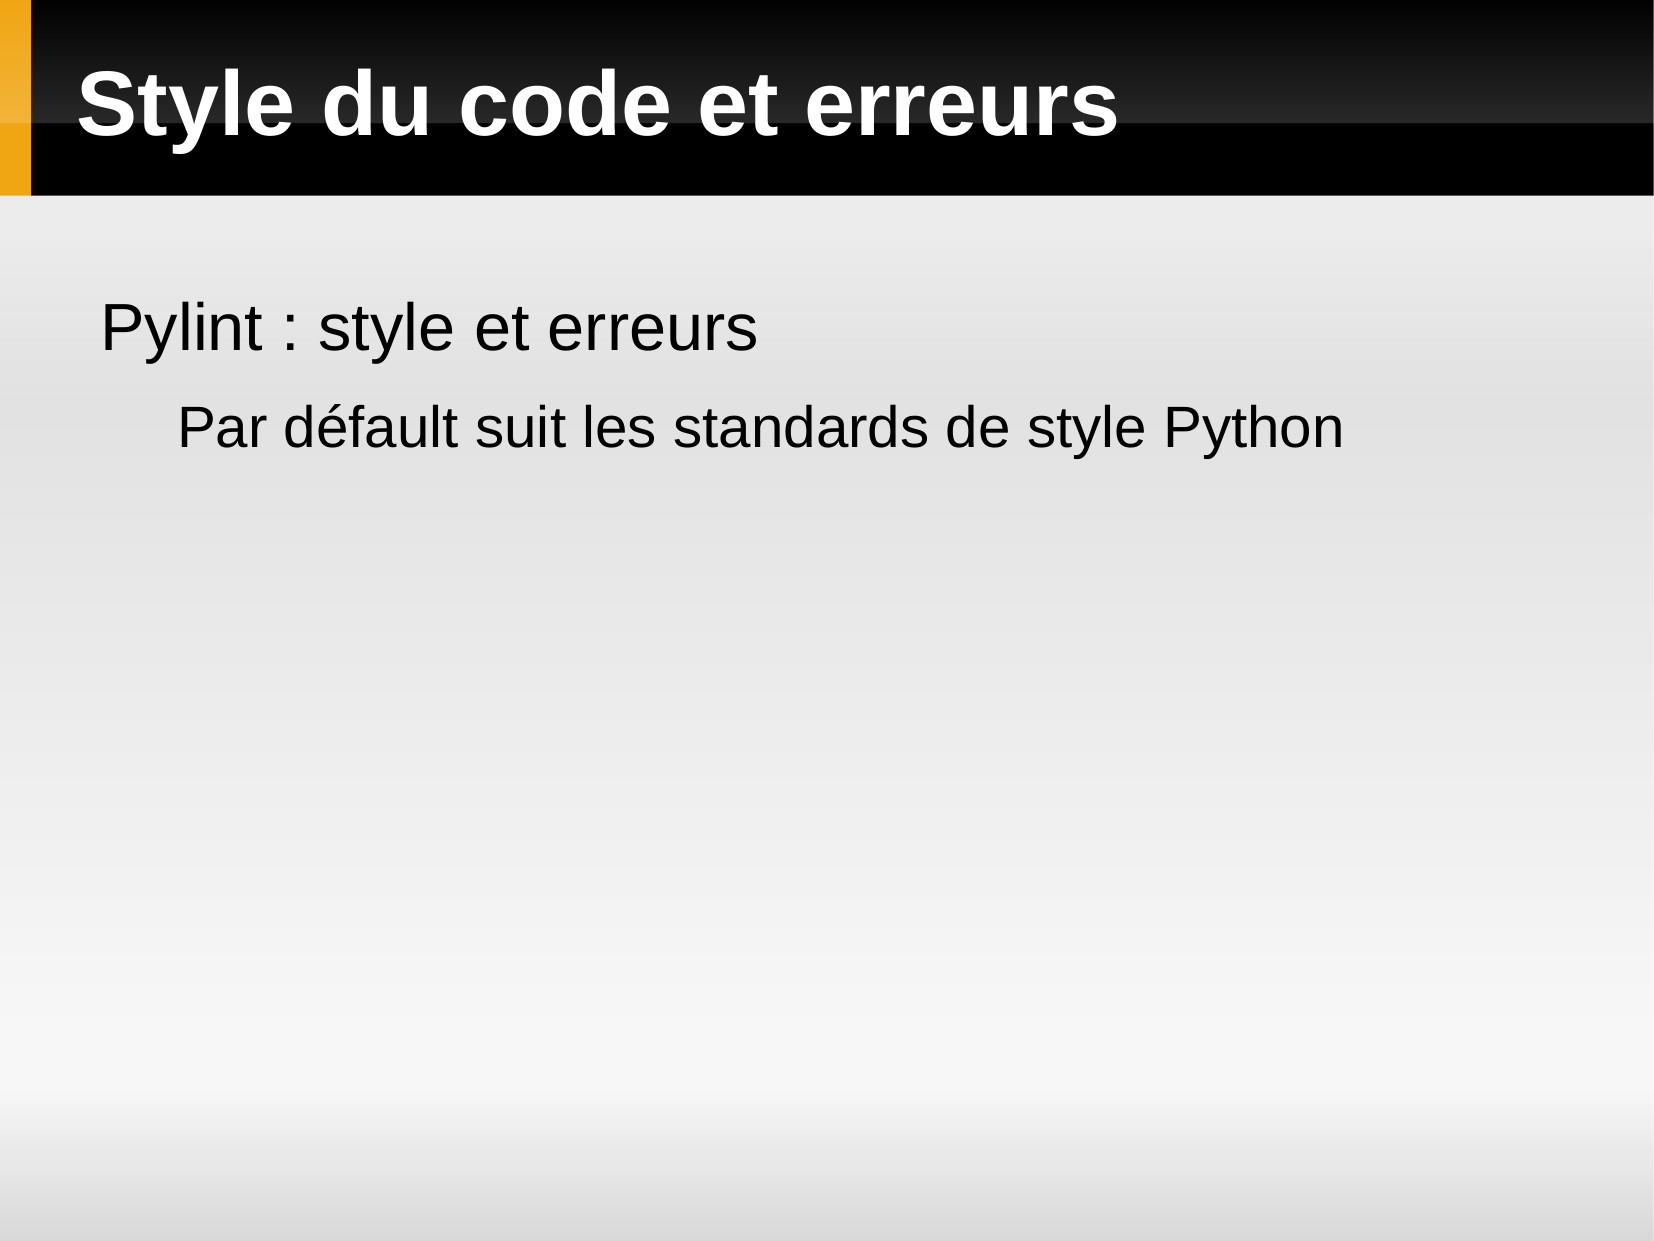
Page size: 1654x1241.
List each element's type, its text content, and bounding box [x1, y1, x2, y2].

picture [0, 0, 1654, 1241]
list Pylint : style et erreurs Par défault suit les standards de style Python [82, 290, 1571, 1094]
title Style du code et erreurs [76, 7, 1565, 200]
